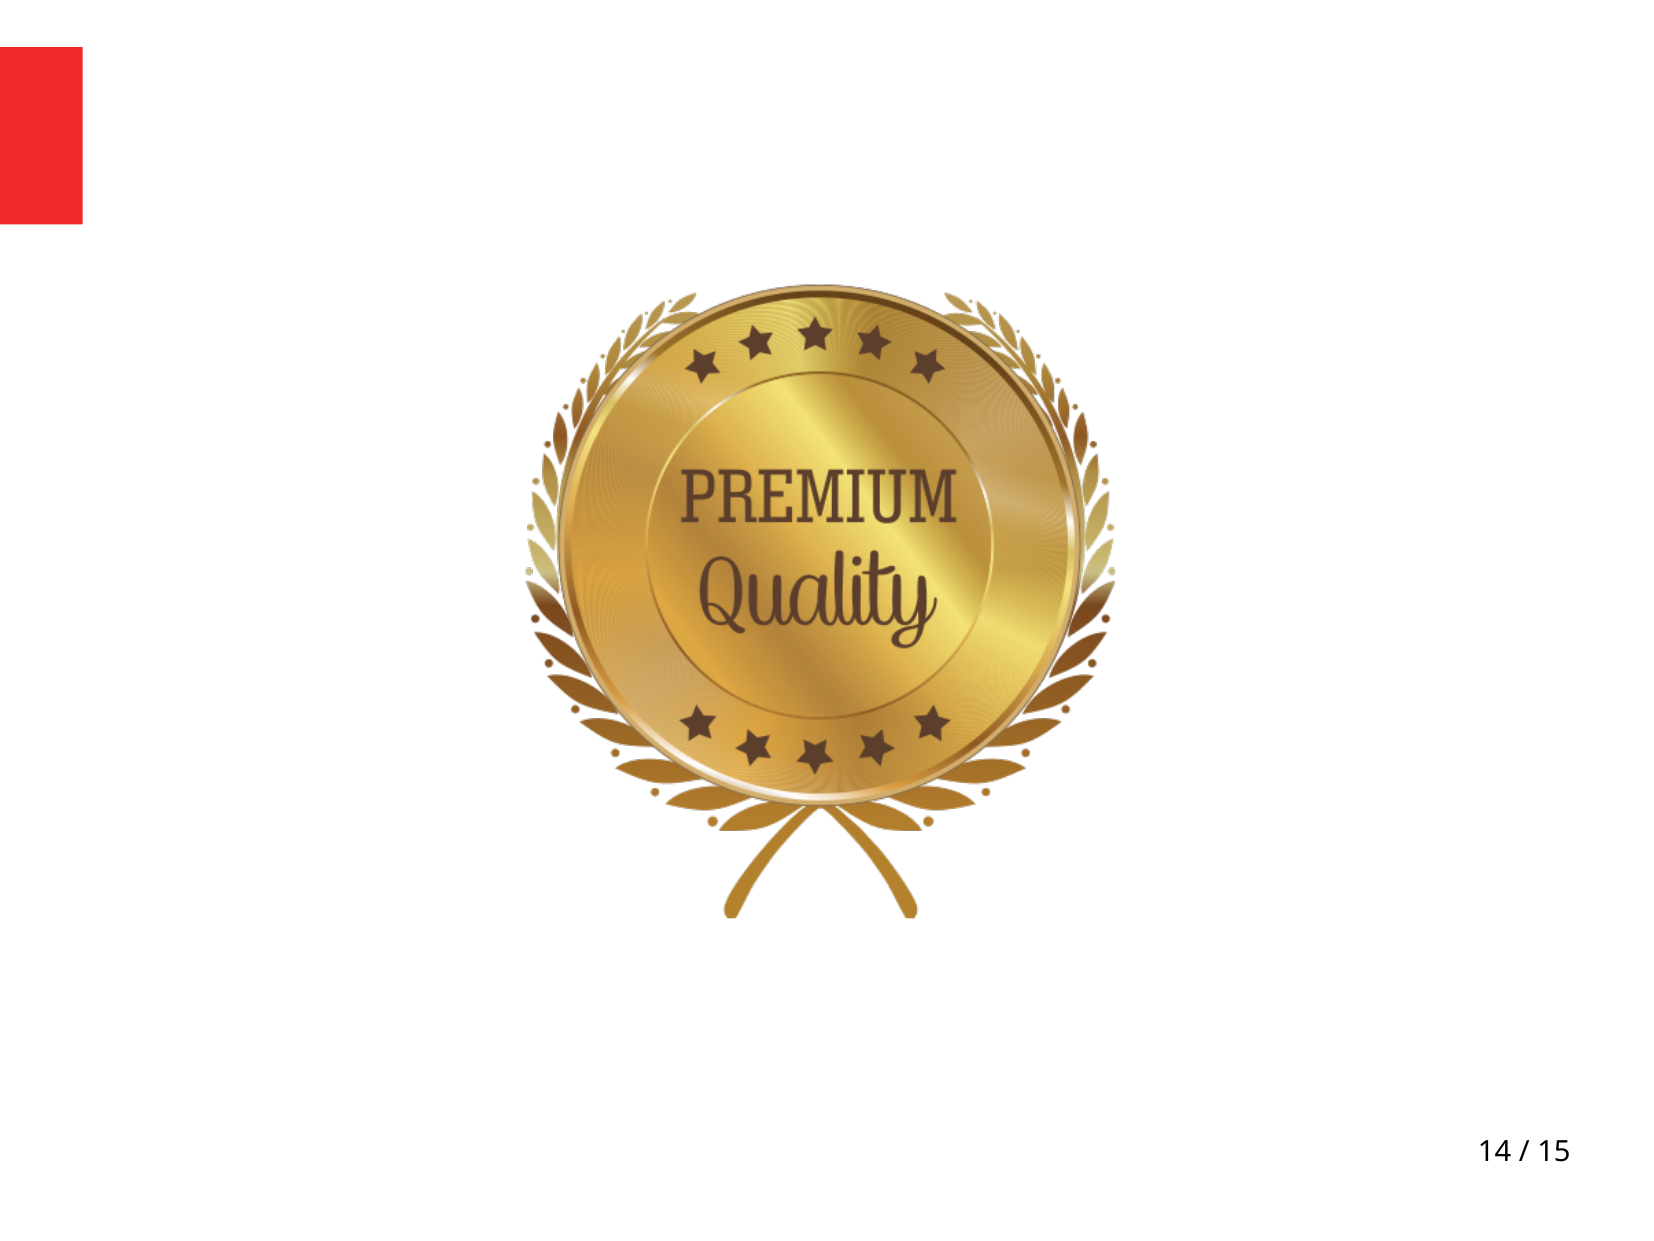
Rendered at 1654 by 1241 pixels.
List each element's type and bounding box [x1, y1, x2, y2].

picture [478, 241, 1164, 927]
